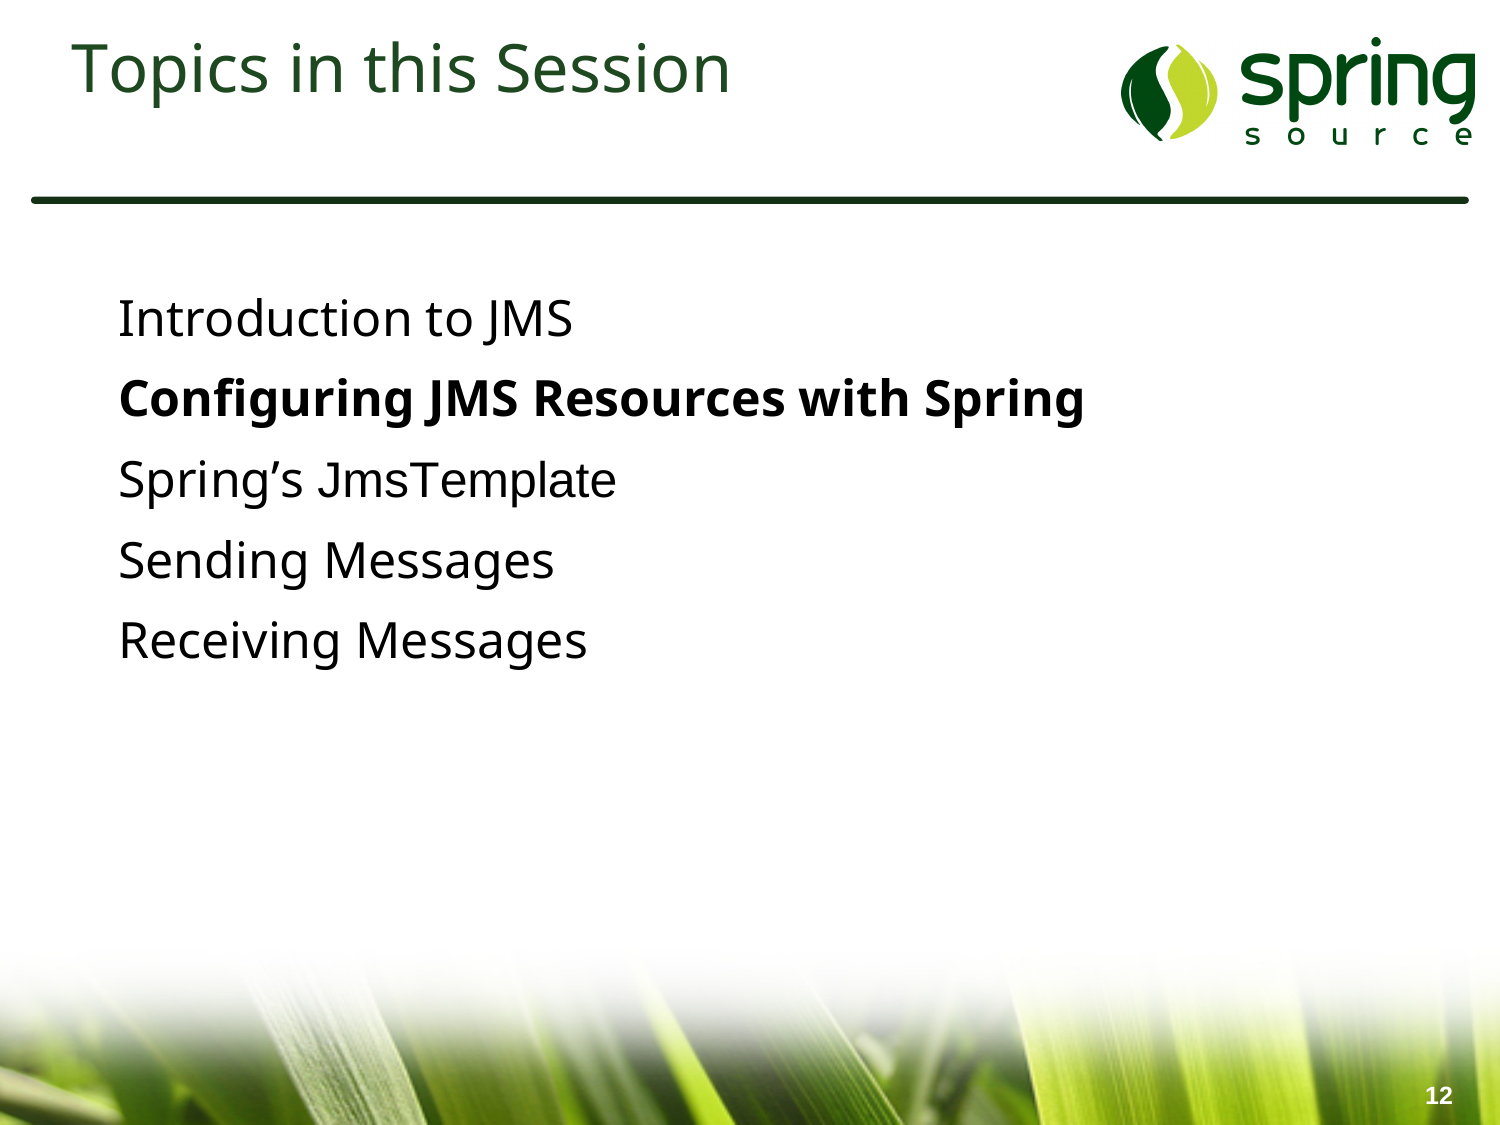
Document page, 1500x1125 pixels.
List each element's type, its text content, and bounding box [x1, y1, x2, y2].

picture [1121, 37, 1475, 145]
list Introduction to JMS Configuring JMS Resources with Spring Spring’s JmsTemplate Sending Messages Receiving Messages [103, 275, 1394, 938]
title Topics in this Session [56, 13, 1089, 176]
picture [0, 944, 1500, 1125]
